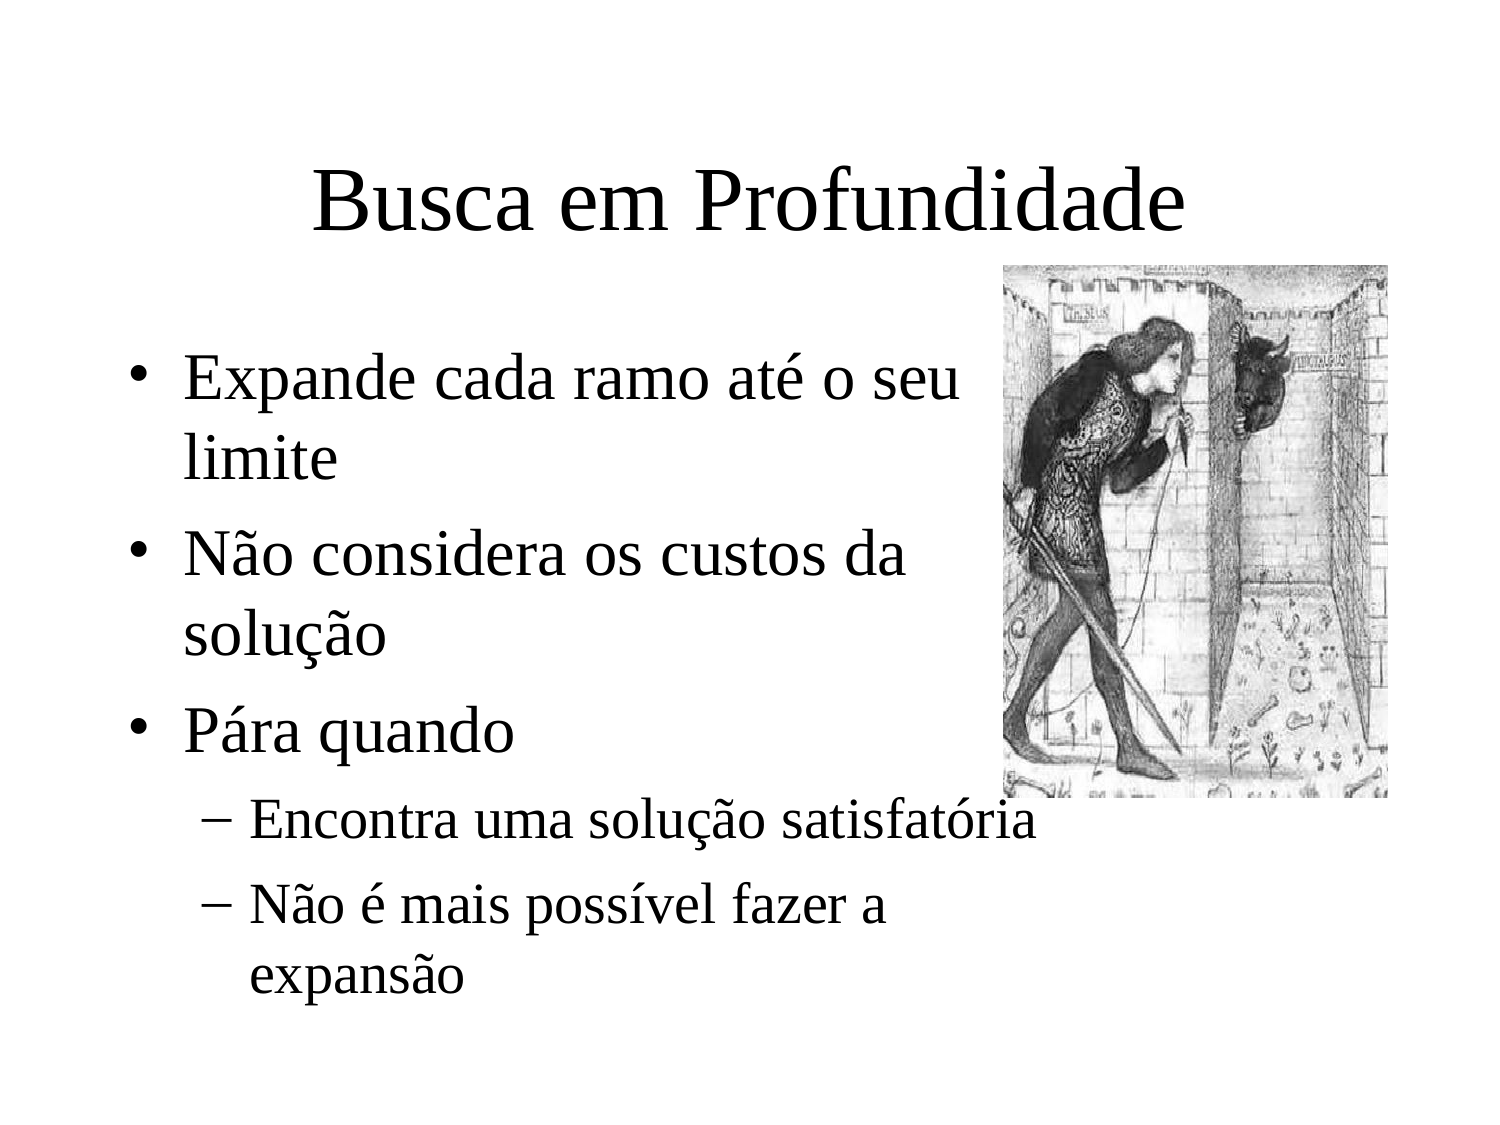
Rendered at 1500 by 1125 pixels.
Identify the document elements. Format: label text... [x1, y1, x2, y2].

list Expande cada ramo até o seu limite Não considera os custos da solução Pára quando Encontra uma solução satisfatória Não é mais possível fazer a expansão [112, 324, 1063, 1110]
picture [1003, 288, 1388, 798]
title Busca em Profundidade [112, 99, 1388, 288]
